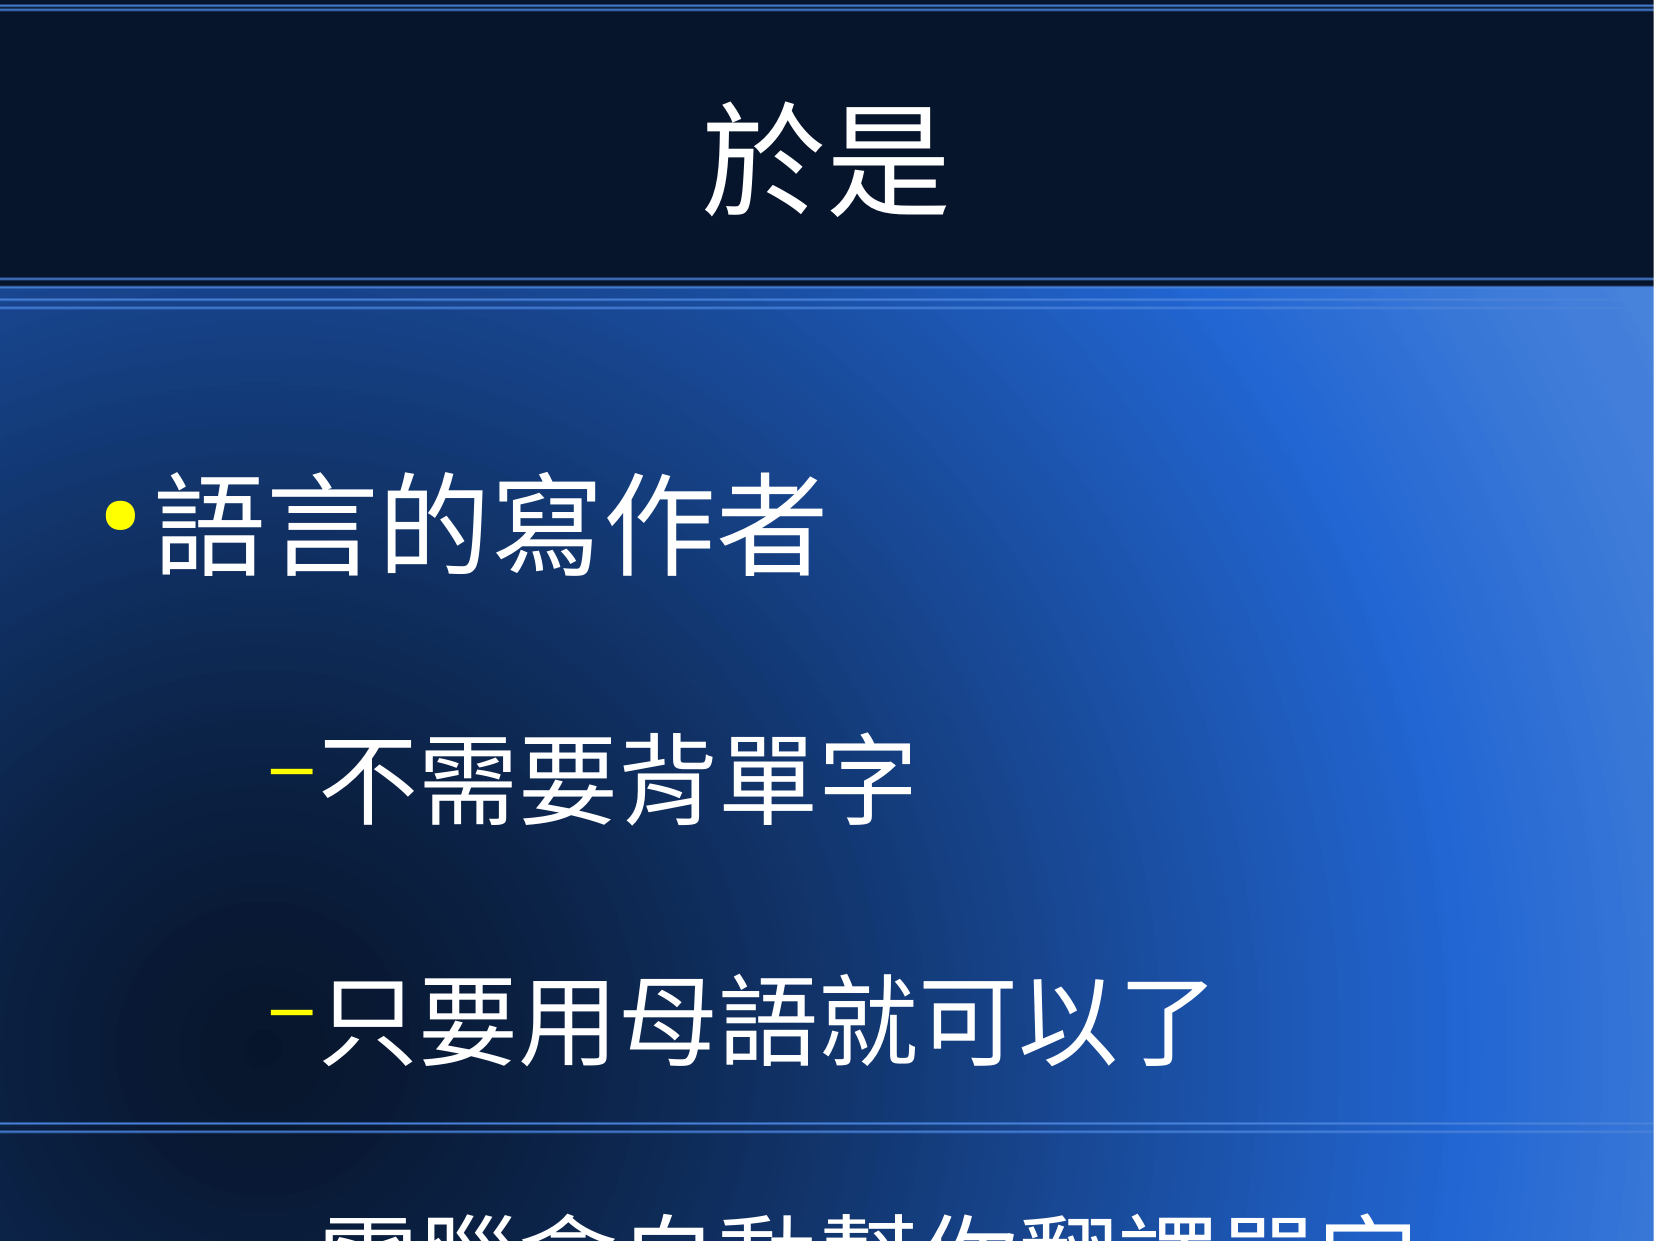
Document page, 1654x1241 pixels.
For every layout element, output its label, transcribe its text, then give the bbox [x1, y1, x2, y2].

picture [0, 0, 1654, 1241]
title 於是 [82, 49, 1571, 257]
list 語言的寫作者 不需要背單字 只要用母語就可以了 電腦會自動幫你翻譯單字 [82, 355, 1571, 1241]
